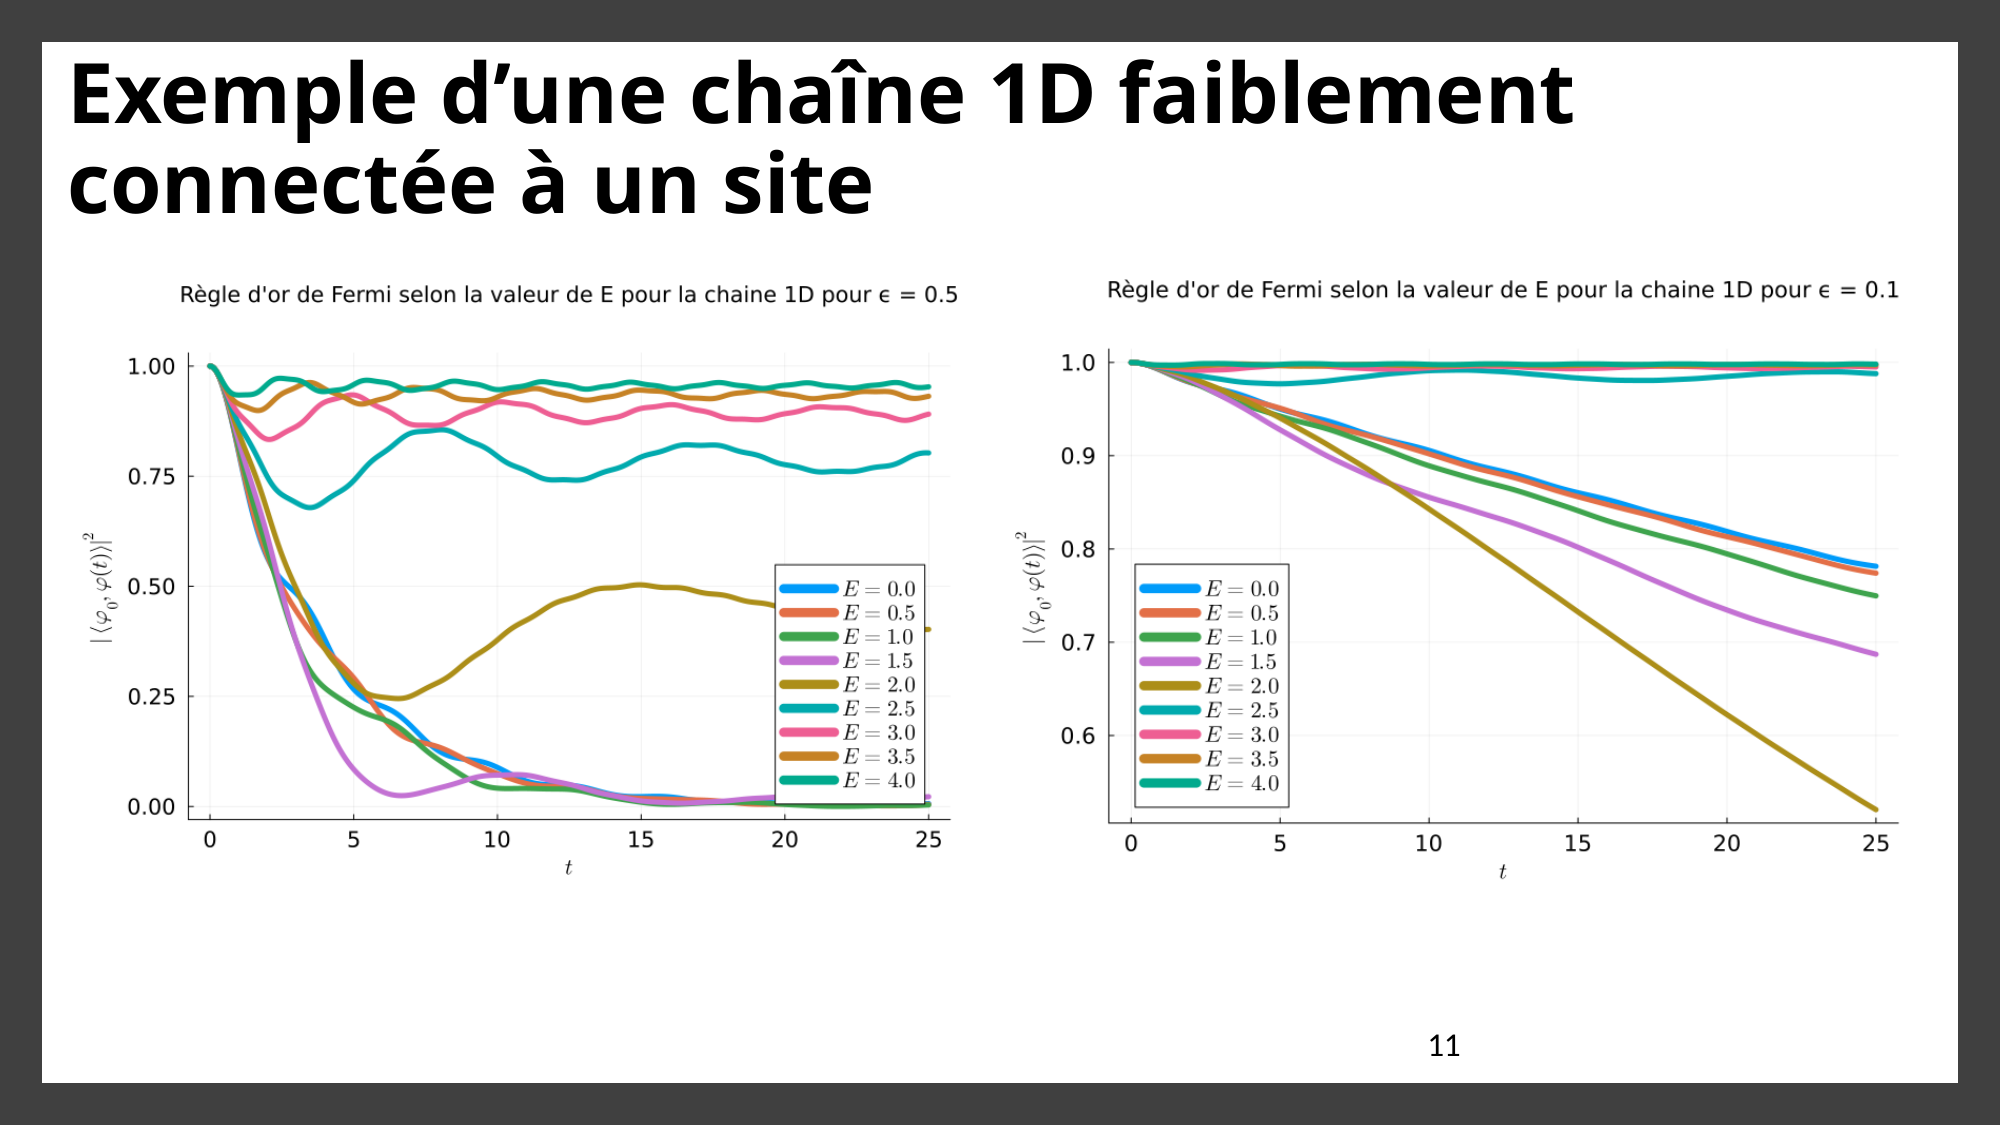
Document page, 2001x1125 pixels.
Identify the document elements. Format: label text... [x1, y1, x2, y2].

text_box Exemple d’une chaîne 1D faiblement connectée à un site [52, 33, 1947, 251]
picture [52, 278, 1949, 921]
text_box [0, 0, 2000, 1125]
